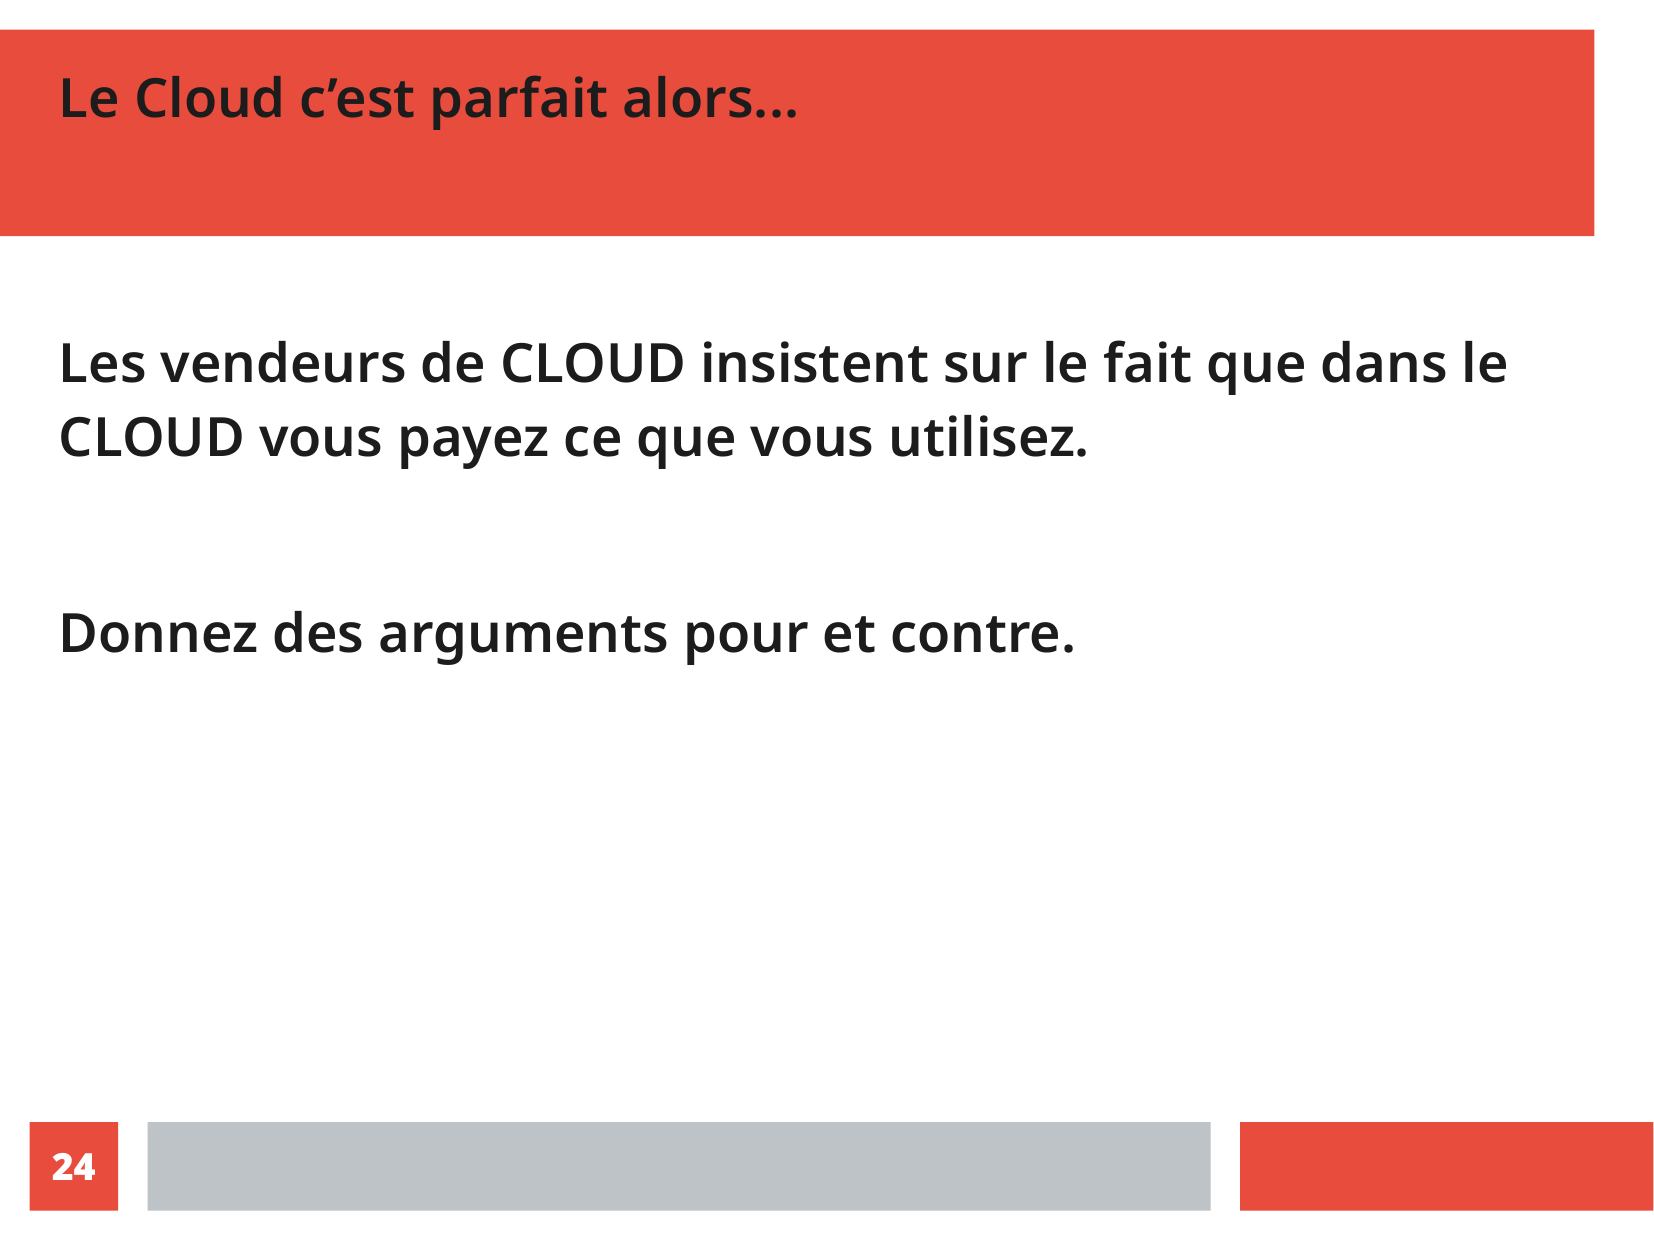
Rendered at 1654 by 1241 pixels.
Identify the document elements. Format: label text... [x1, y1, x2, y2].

title Le Cloud c’est parfait alors... [59, 59, 1595, 123]
list Les vendeurs de CLOUD insistent sur le fait que dans le CLOUD vous payez ce que vous utilisez. Donnez des arguments pour et contre. [59, 324, 1565, 1093]
